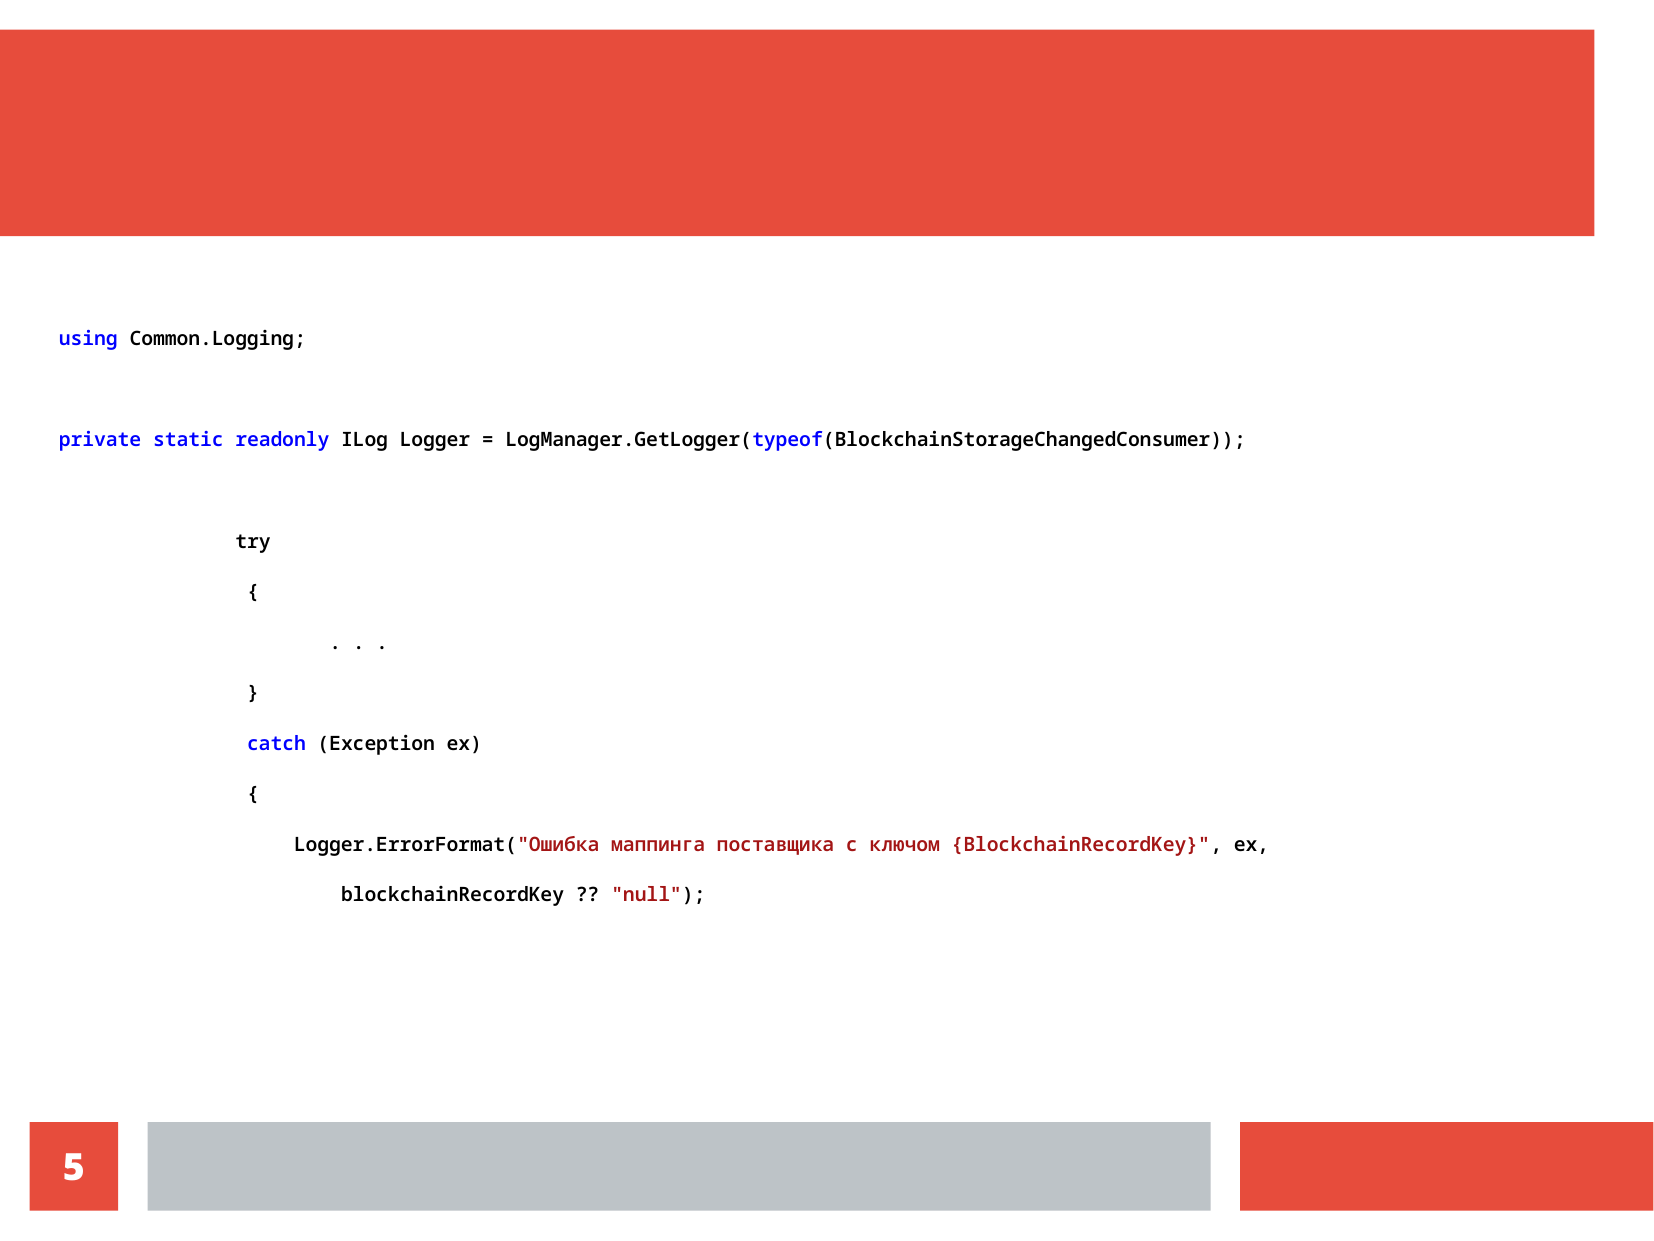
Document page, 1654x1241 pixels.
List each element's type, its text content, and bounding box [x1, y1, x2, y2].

list using Common.Logging; private static readonly ILog Logger = LogManager.GetLogger(typeof(BlockchainStorageChangedConsumer)); try { . . . } catch (Exception ex) { Logger.ErrorFormat("Ошибка маппинга поставщика с ключом {BlockchainRecordKey}", ex, blockchainRecordKey ?? "null"); [59, 324, 1565, 1093]
